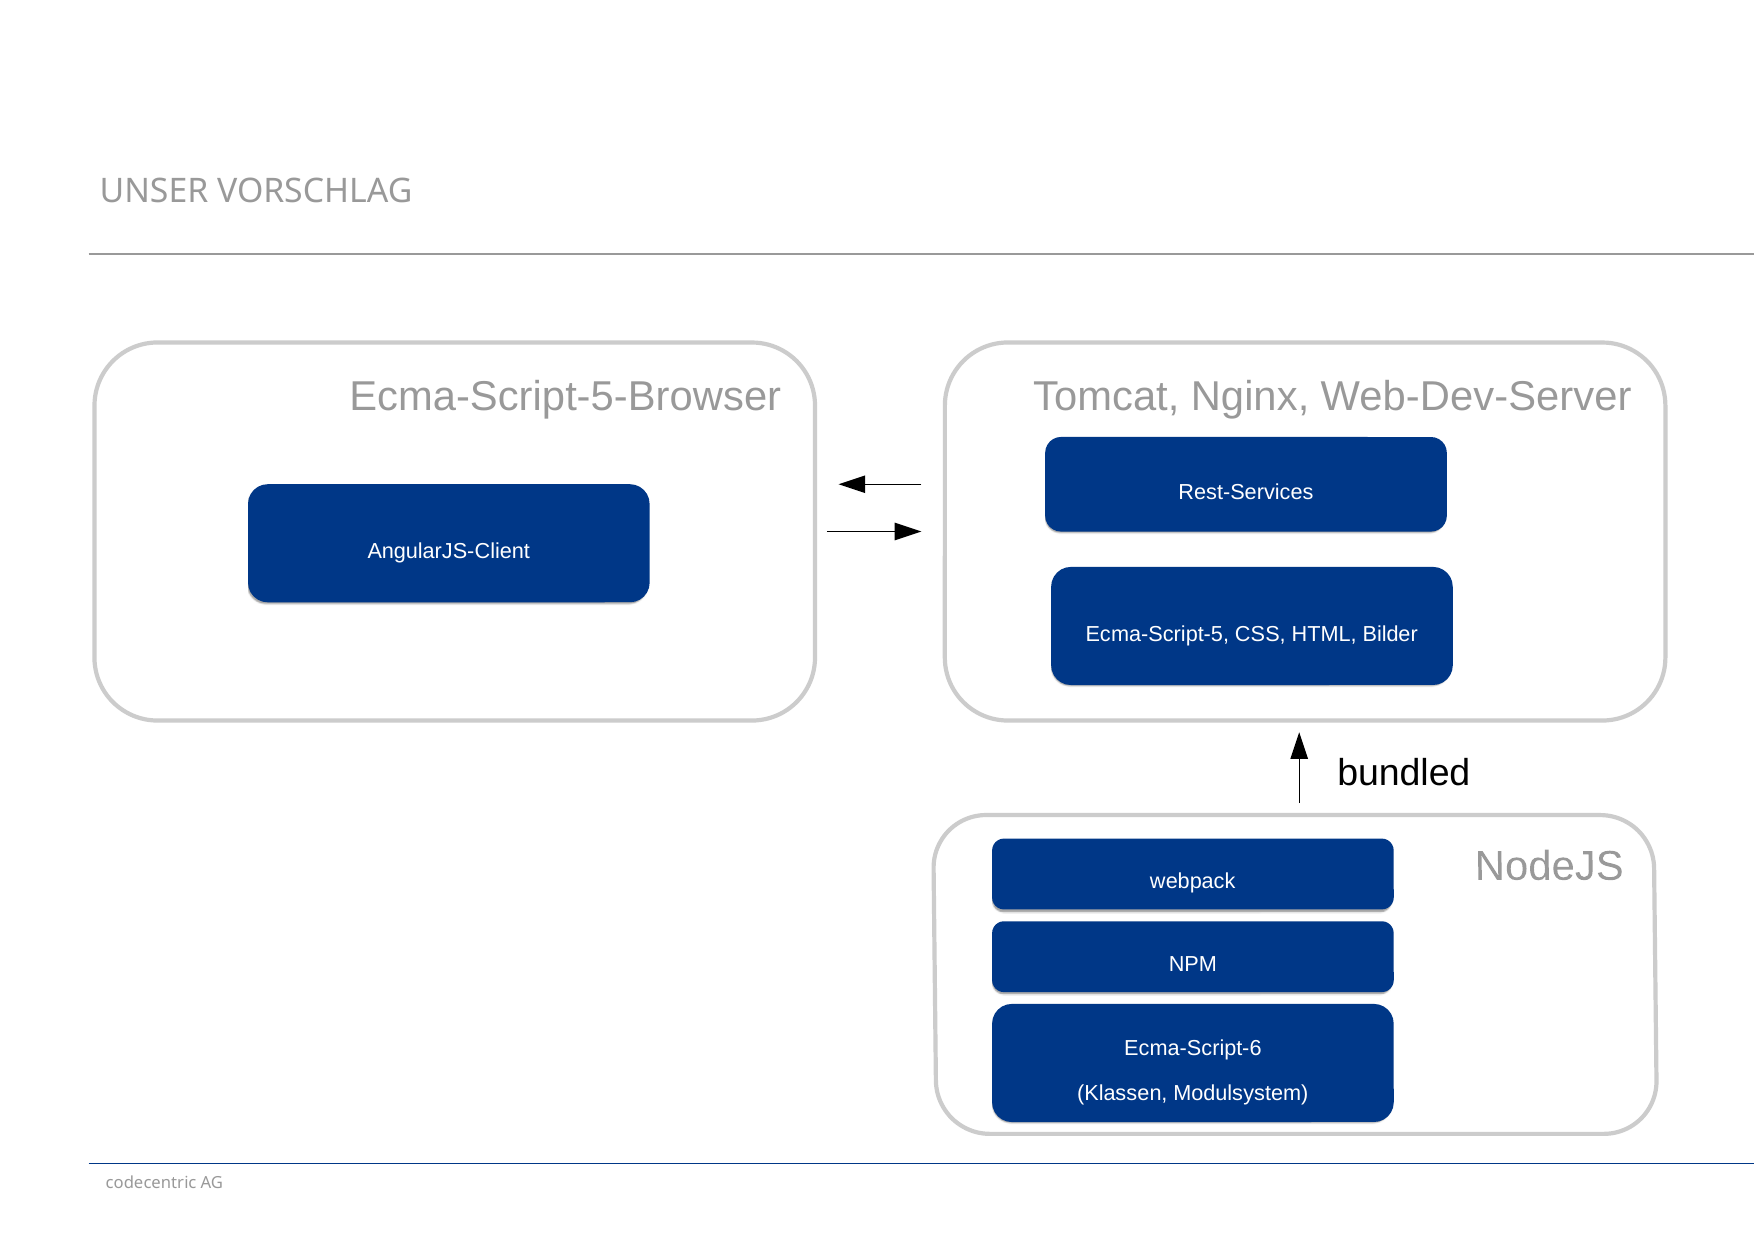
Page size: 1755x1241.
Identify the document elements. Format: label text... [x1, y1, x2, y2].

text_box Ecma-Script-6 (Klassen, Modulsystem) [992, 1003, 1394, 1123]
text_box Ecma-Script-5-Browser [94, 342, 816, 721]
text_box NodeJS [933, 815, 1657, 1134]
text_box Ecma-Script-5, CSS, HTML, Bilder [1051, 566, 1453, 686]
text_box AngularJS-Client [248, 484, 650, 603]
title Unser Vorschlag [82, 153, 1695, 223]
text_box Tomcat, Nginx, Web-Dev-Server [944, 342, 1666, 721]
text_box bundled [1322, 744, 1487, 801]
list [88, 319, 1447, 1099]
text_box webpack [992, 838, 1394, 910]
text_box Rest-Services [1045, 436, 1447, 532]
text_box NPM [992, 921, 1394, 993]
